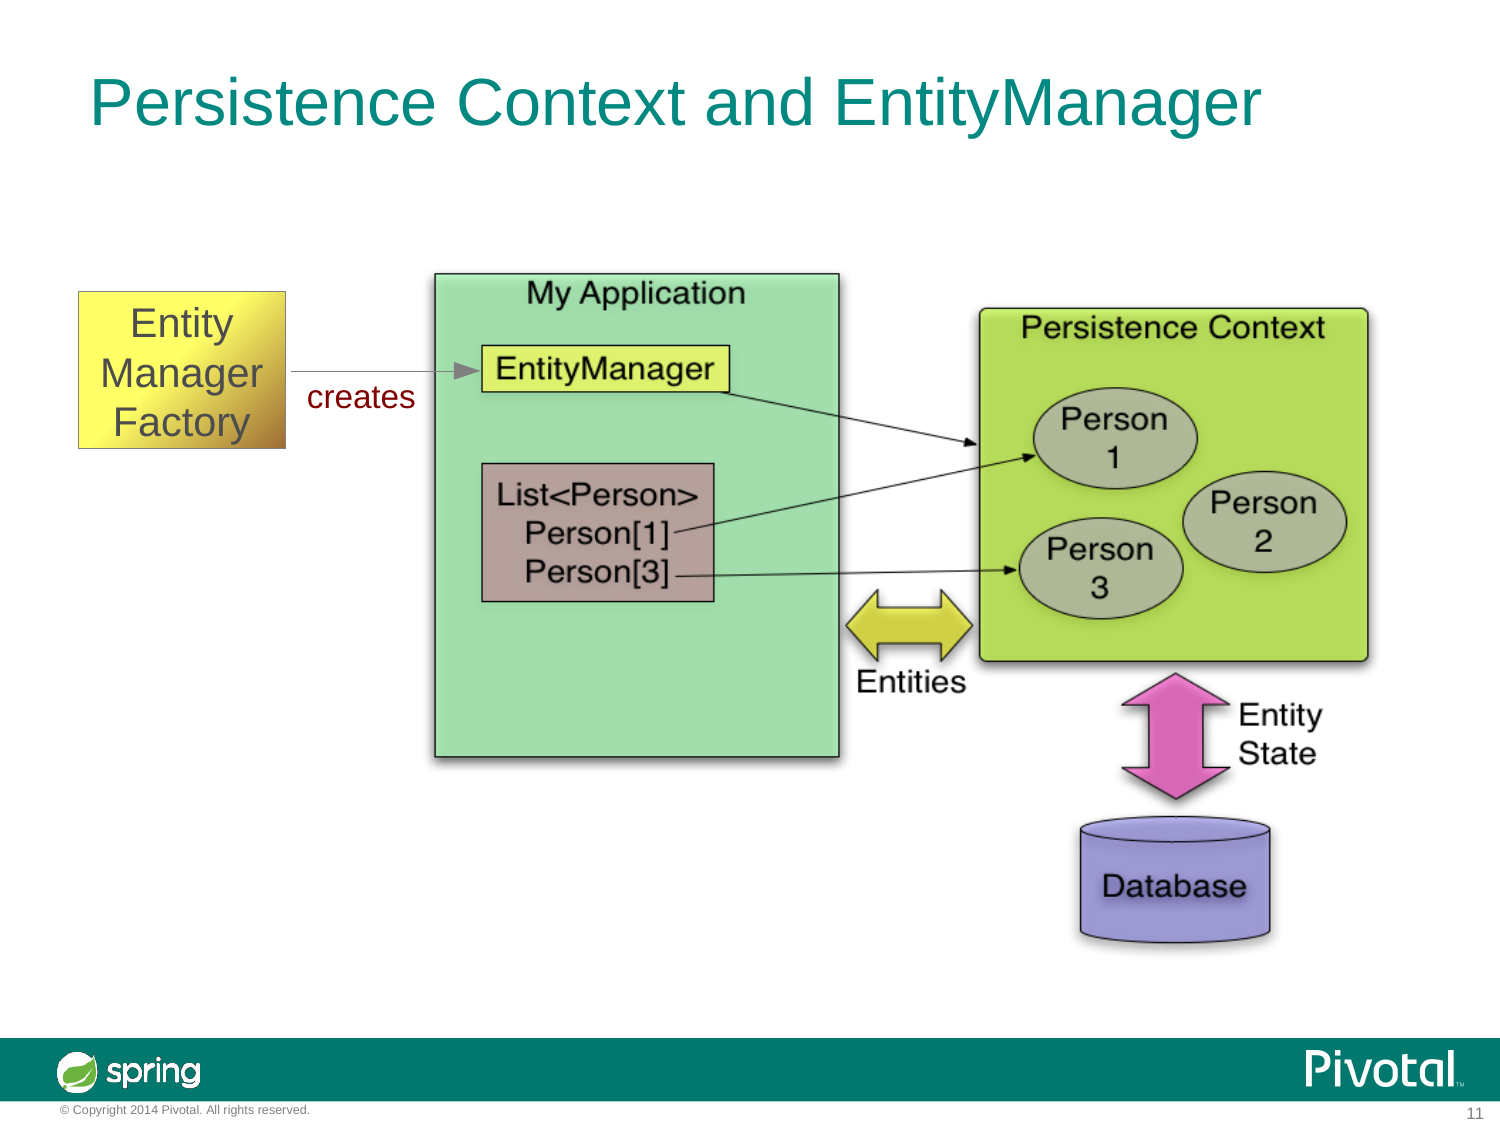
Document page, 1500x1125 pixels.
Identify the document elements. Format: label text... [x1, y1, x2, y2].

picture [32, 1041, 210, 1103]
title Persistence Context and EntityManager [75, 45, 1426, 233]
text_box creates [292, 367, 432, 423]
picture [419, 264, 1383, 962]
picture [1306, 1050, 1464, 1087]
text_box Entity Manager Factory [78, 291, 286, 449]
